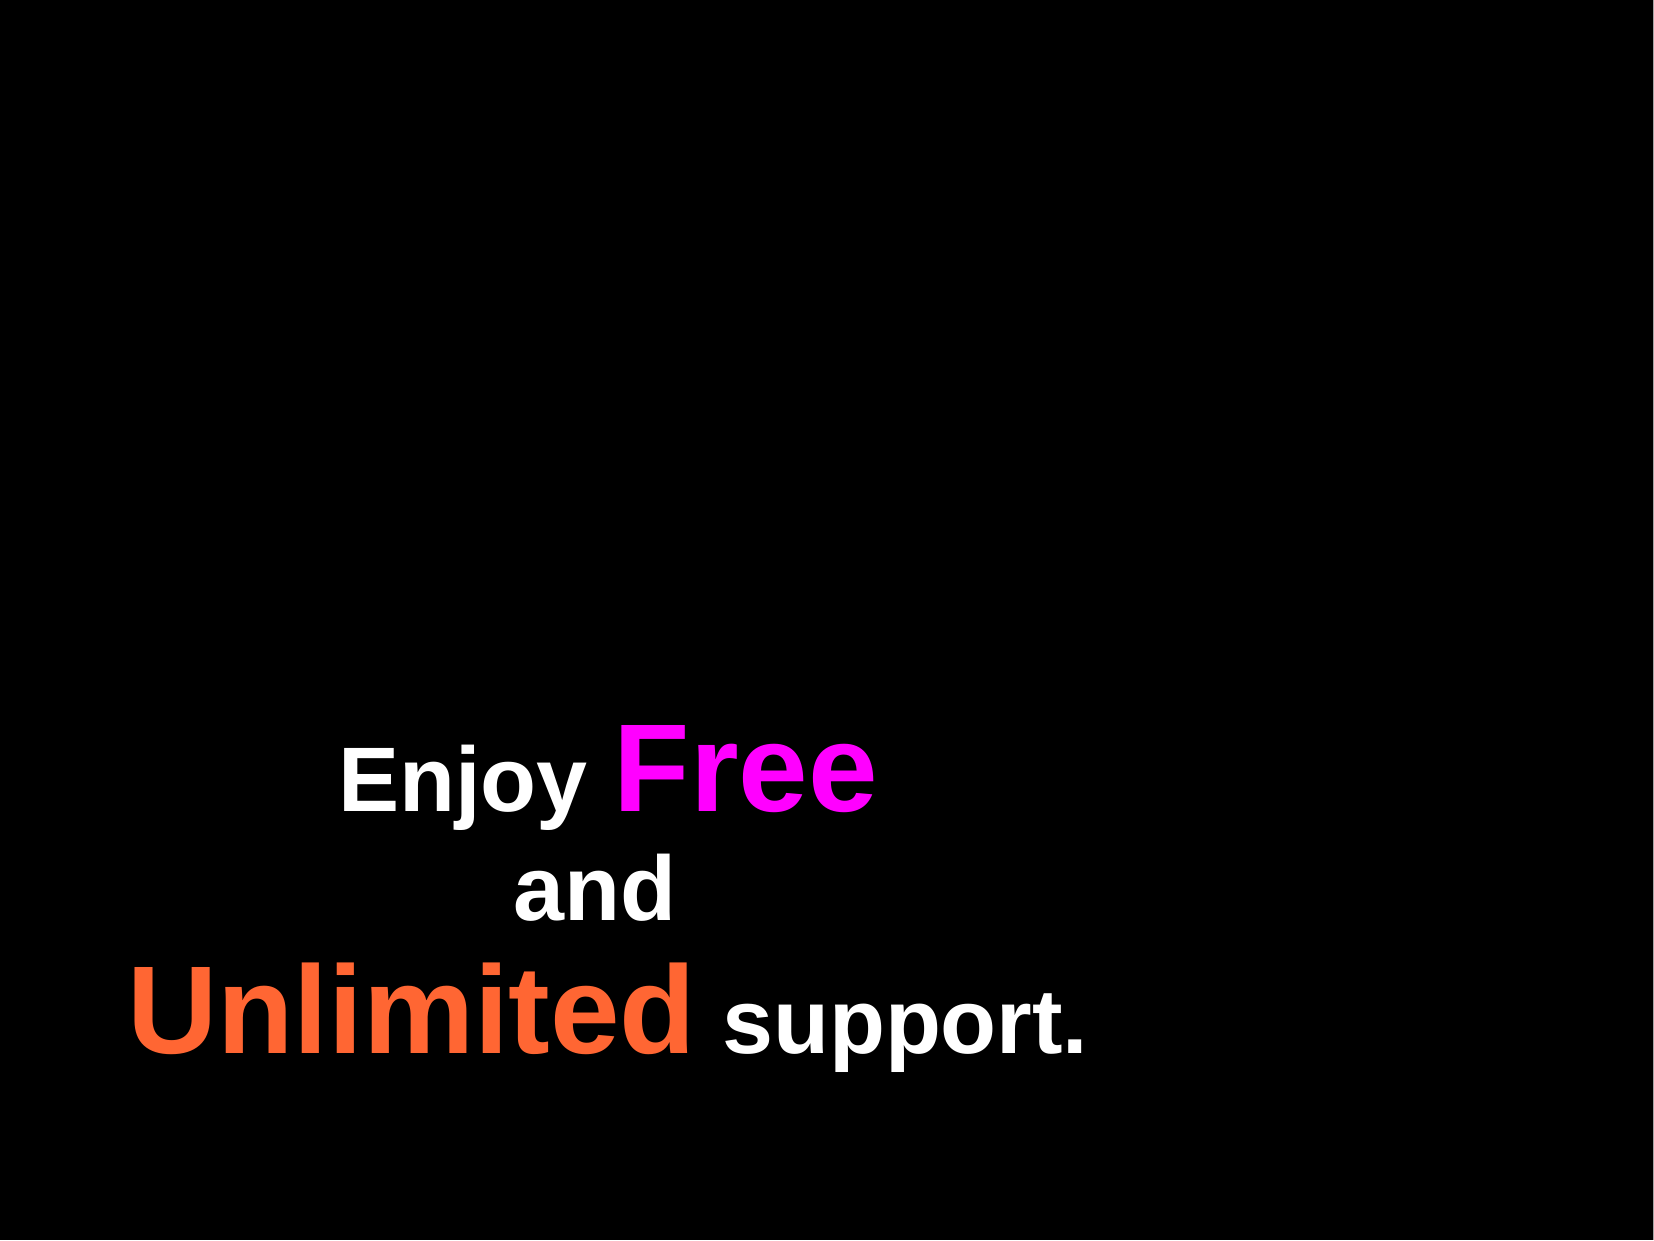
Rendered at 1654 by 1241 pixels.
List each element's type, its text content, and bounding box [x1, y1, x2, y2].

text_box Enjoy Free and Unlimited support. [112, 690, 1104, 1088]
